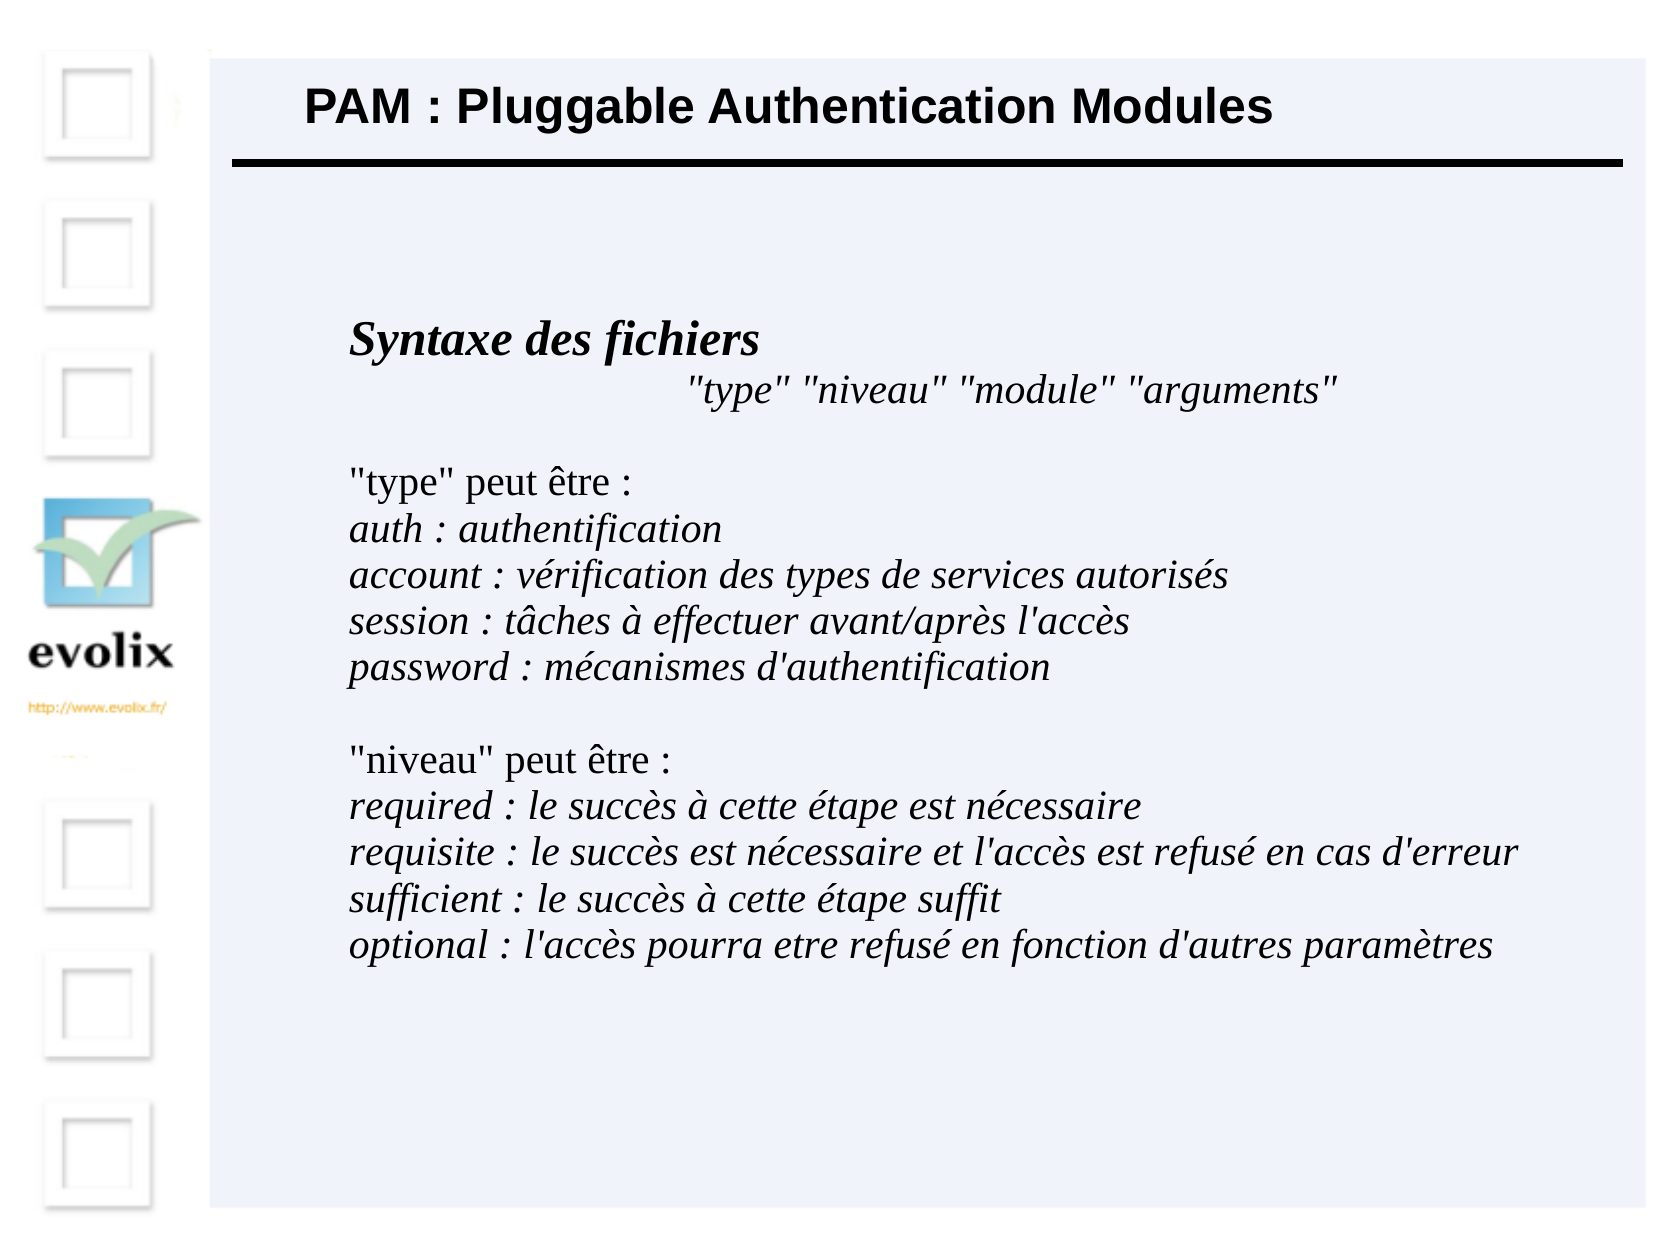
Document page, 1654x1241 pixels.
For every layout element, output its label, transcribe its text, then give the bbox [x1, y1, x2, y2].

text_box PAM : Pluggable Authentication Modules [233, 71, 1403, 142]
picture [0, 49, 1654, 1218]
subtitle Syntaxe des fichiers "type" "niveau" "module" "arguments" "type" peut être : auth : authentification account : vérification des types de services autorisés session : tâches à effectuer avant/après l'accès password : mécanismes d'authentification "niveau" peut être : required : le succès à cette étape est nécessaire requisite : le succès est nécessaire et l'accès est refusé en cas d'erreur sufficient : le succès à cette étape suffit optional : l'accès pourra etre refusé en fonction d'autres paramètres [313, 214, 1654, 1157]
